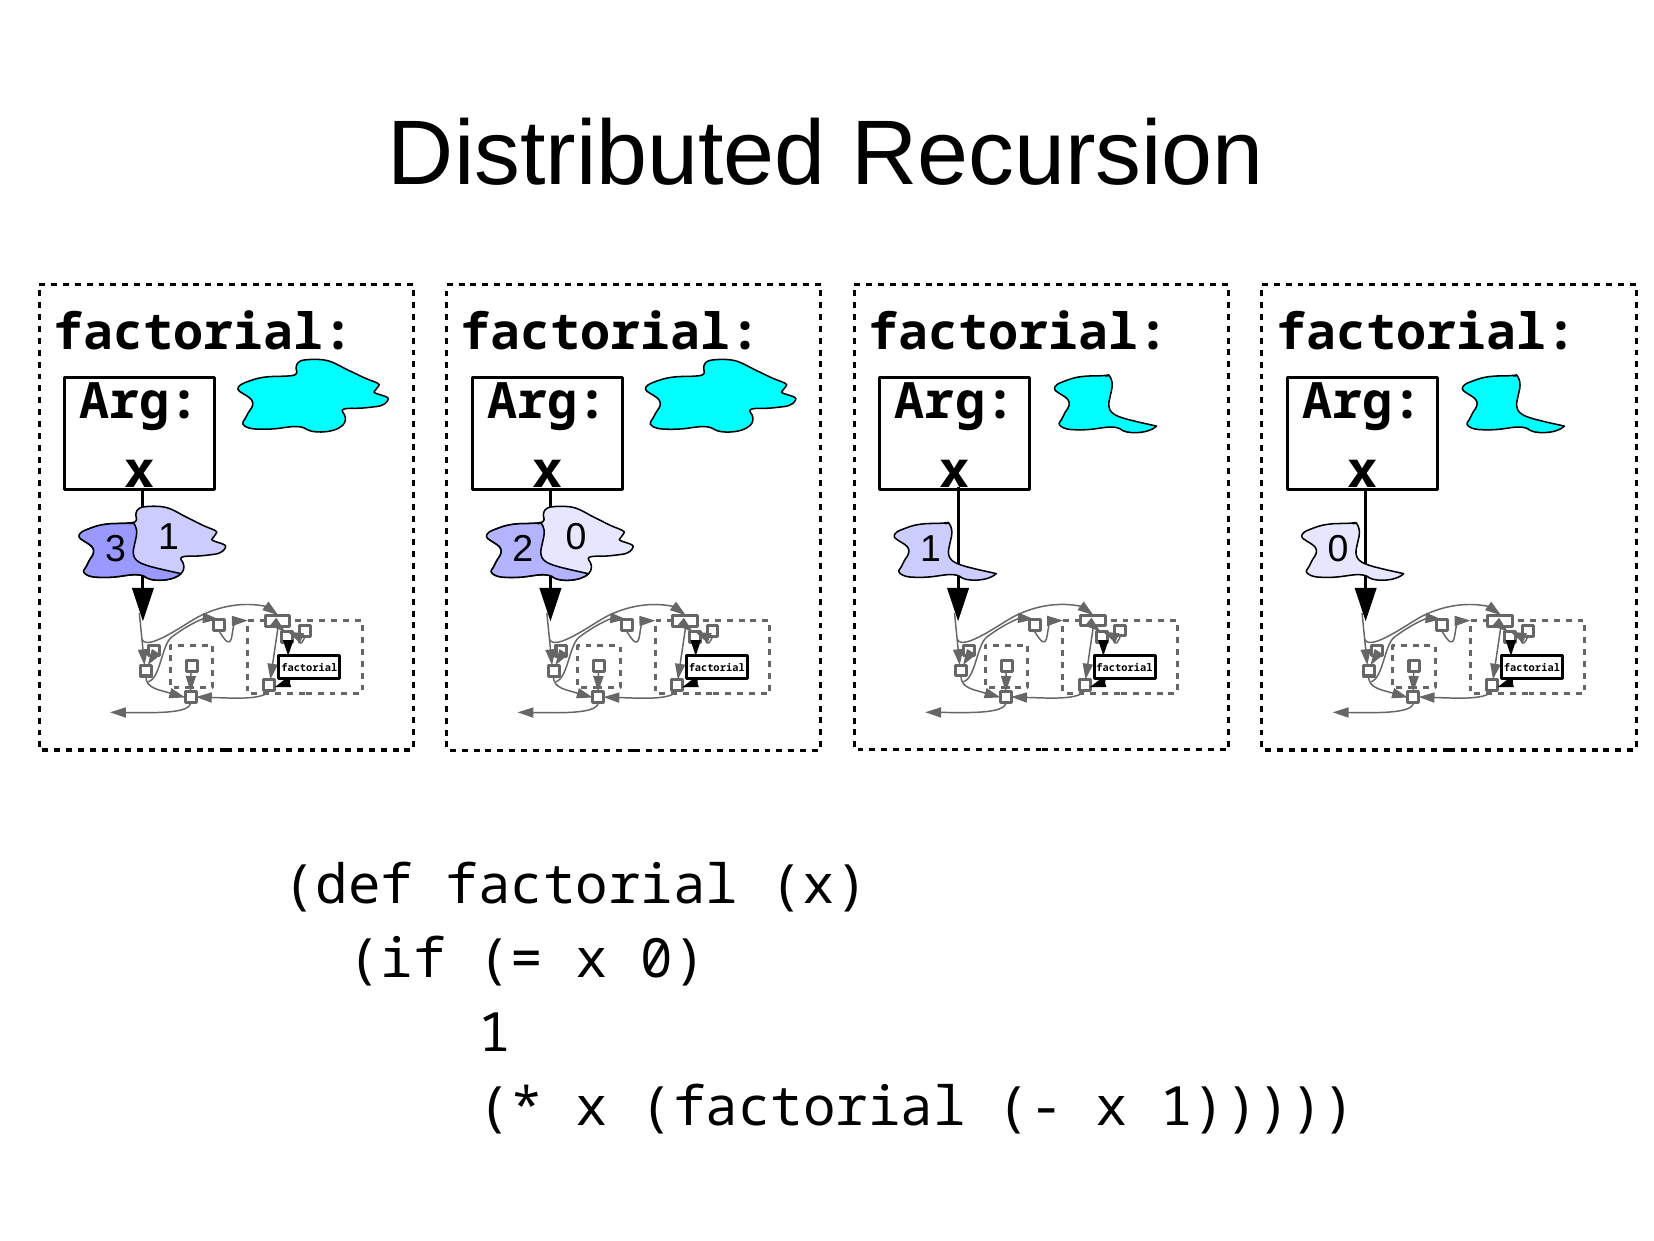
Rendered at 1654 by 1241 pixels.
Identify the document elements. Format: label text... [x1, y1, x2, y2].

text_box factorial: [445, 288, 805, 354]
text_box [265, 615, 290, 627]
text_box [543, 506, 592, 581]
text_box [486, 528, 497, 545]
text_box Arg: x [64, 377, 215, 490]
text_box [898, 559, 905, 576]
text_box [956, 562, 997, 581]
text_box (def factorial (x) (if (= x 0) 1 (* x (factorial (- x 1))))) [283, 845, 1371, 1062]
text_box [645, 359, 796, 433]
text_box [1364, 563, 1404, 581]
text_box 3 [90, 520, 141, 578]
text_box 0 [1312, 520, 1364, 578]
text_box [1080, 615, 1106, 626]
text_box [1306, 560, 1312, 576]
text_box [83, 559, 90, 577]
text_box factorial [1501, 655, 1563, 679]
text_box factorial: [38, 288, 398, 354]
title Distributed Recursion [82, 49, 1571, 257]
text_box [894, 528, 905, 545]
text_box Arg: x [472, 377, 623, 490]
text_box [1462, 374, 1565, 433]
text_box Arg: x [879, 377, 1030, 490]
text_box factorial [1094, 655, 1156, 679]
text_box [1054, 374, 1157, 433]
text_box [1301, 528, 1312, 545]
text_box factorial [278, 655, 340, 679]
text_box [194, 520, 226, 557]
text_box factorial [686, 655, 748, 679]
text_box Arg: x [1287, 377, 1438, 490]
text_box [1487, 615, 1513, 627]
text_box [237, 359, 389, 432]
text_box [672, 615, 698, 627]
text_box [135, 506, 184, 581]
text_box [602, 521, 634, 557]
text_box 0 [550, 508, 602, 566]
text_box 2 [497, 520, 549, 578]
text_box factorial: [853, 288, 1213, 354]
text_box [491, 560, 497, 577]
text_box 1 [905, 520, 956, 578]
text_box [79, 528, 90, 546]
text_box factorial: [1261, 288, 1621, 354]
text_box 1 [143, 508, 194, 566]
